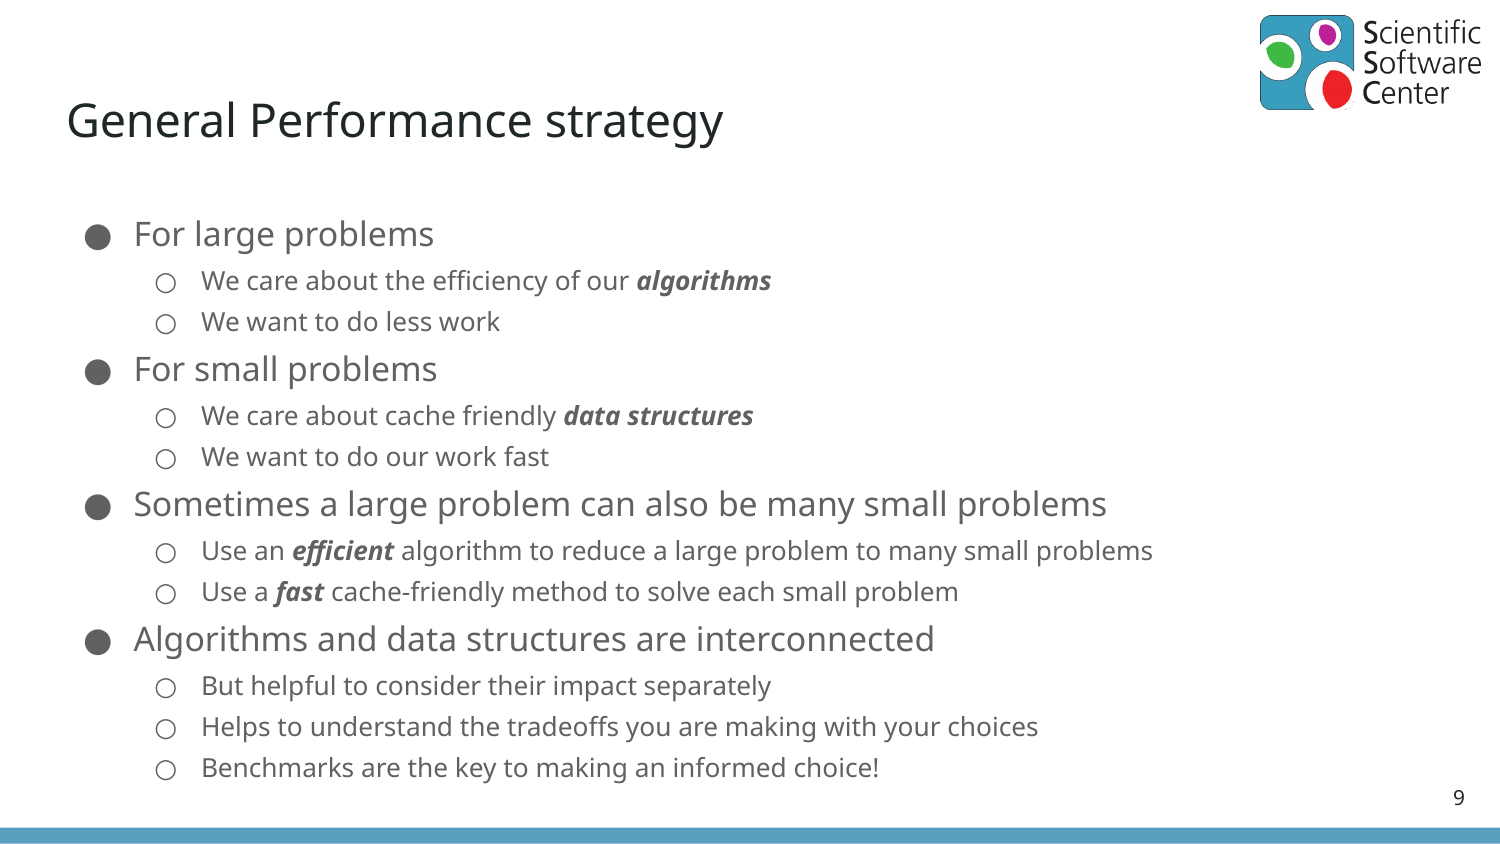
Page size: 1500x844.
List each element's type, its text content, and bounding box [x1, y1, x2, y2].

slide_number <number> [1389, 764, 1480, 830]
picture [1260, 15, 1481, 110]
list For large problems We care about the efficiency of our algorithms We want to do less work For small problems We care about cache friendly data structures We want to do our work fast Sometimes a large problem can also be many small problems Use an efficient algorithm to reduce a large problem to many small problems Use a fast cache-friendly method to solve each small problem Algorithms and data structures are interconnected But helpful to consider their impact separately Helps to understand the tradeoffs you are making with your choices Benchmarks are the key to making an informed choice! [51, 189, 1449, 804]
title General Performance strategy [51, 72, 1449, 167]
